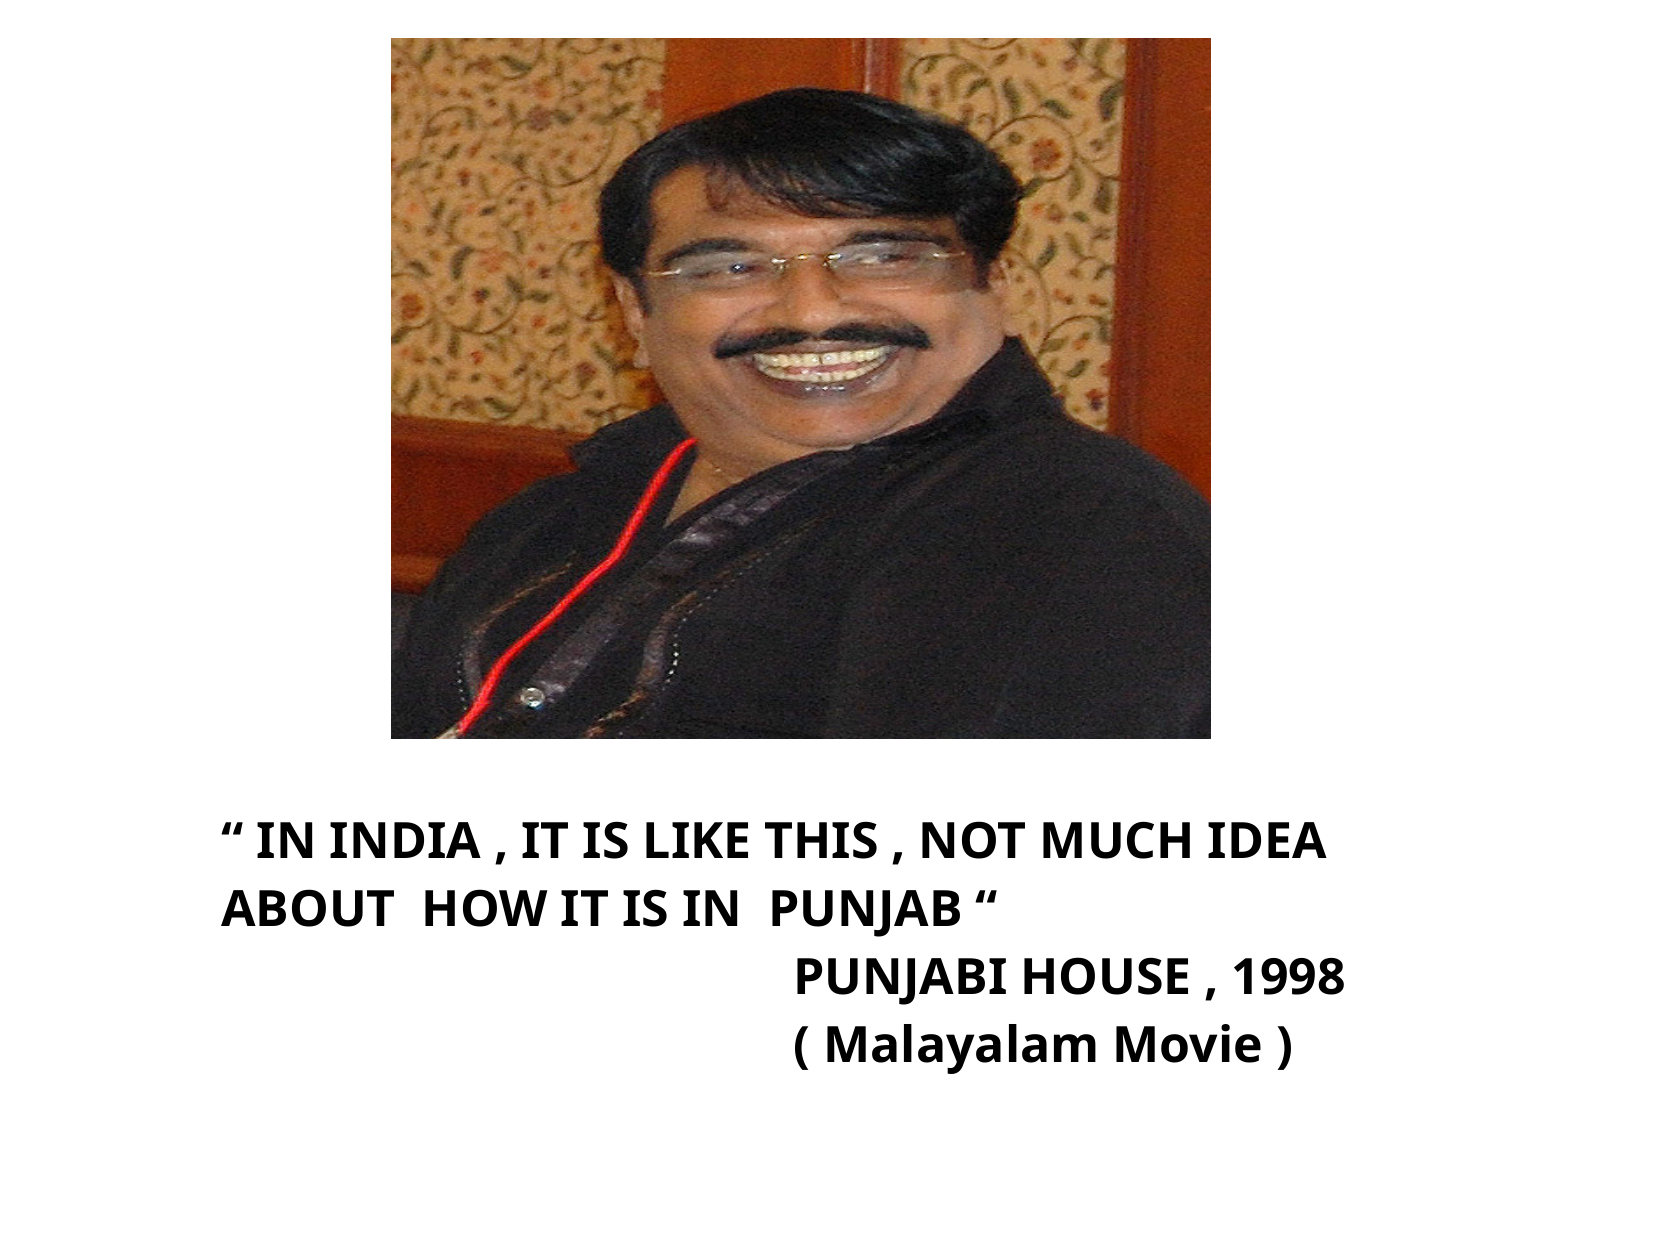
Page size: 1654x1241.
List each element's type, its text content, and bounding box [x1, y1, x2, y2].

text_box “ IN INDIA , IT IS LIKE THIS , NOT MUCH IDEA ABOUT HOW IT IS IN PUNJAB “ PUNJABI HOUSE , 1998 ( Malayalam Movie ) [206, 797, 1418, 1123]
picture [391, 38, 1211, 739]
